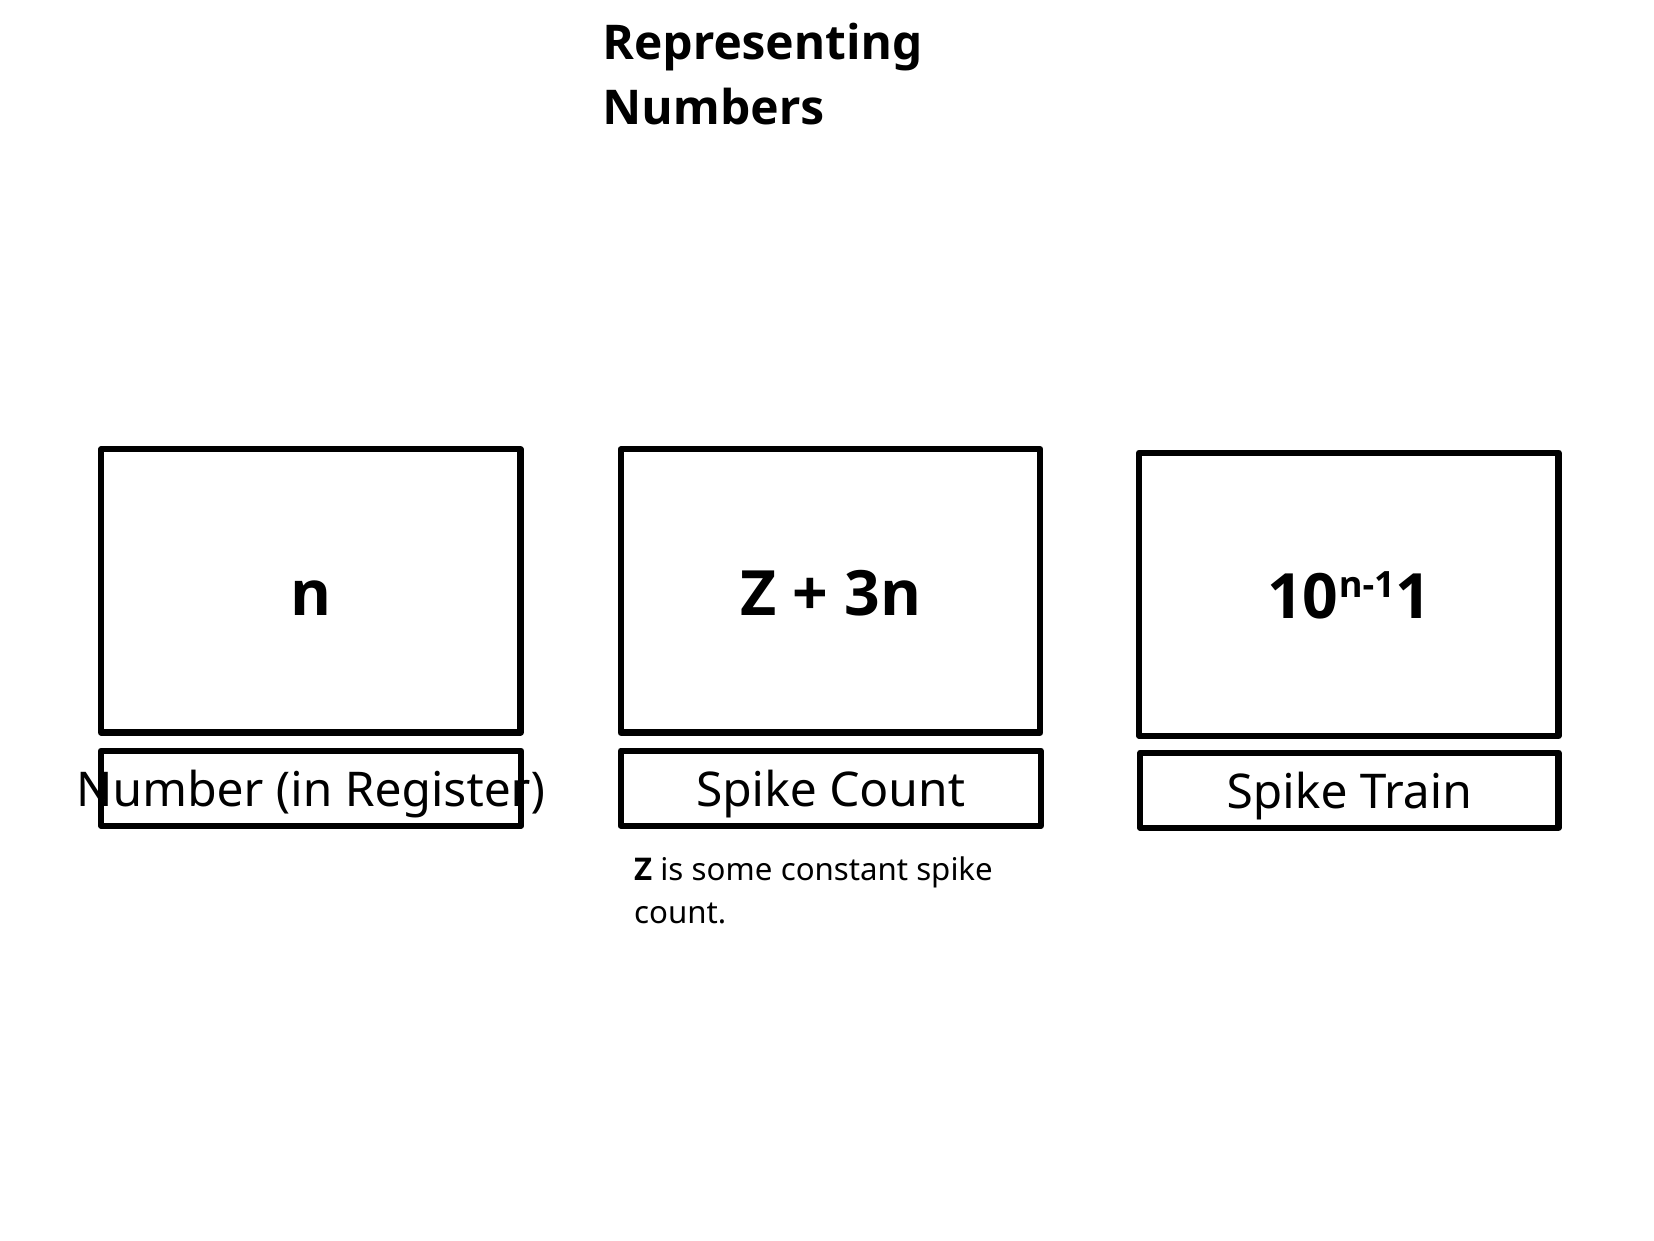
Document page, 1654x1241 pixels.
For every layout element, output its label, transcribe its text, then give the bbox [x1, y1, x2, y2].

text_box Z is some constant spike count. [619, 839, 1051, 896]
text_box 10n-11 [1139, 452, 1559, 736]
text_box Z + 3n [620, 449, 1041, 733]
text_box Spike Train [1140, 752, 1559, 828]
text_box Spike Count [620, 750, 1041, 826]
text_box Number (in Register) [101, 750, 521, 826]
text_box Representing Numbers [587, 0, 1066, 79]
text_box n [101, 449, 521, 733]
